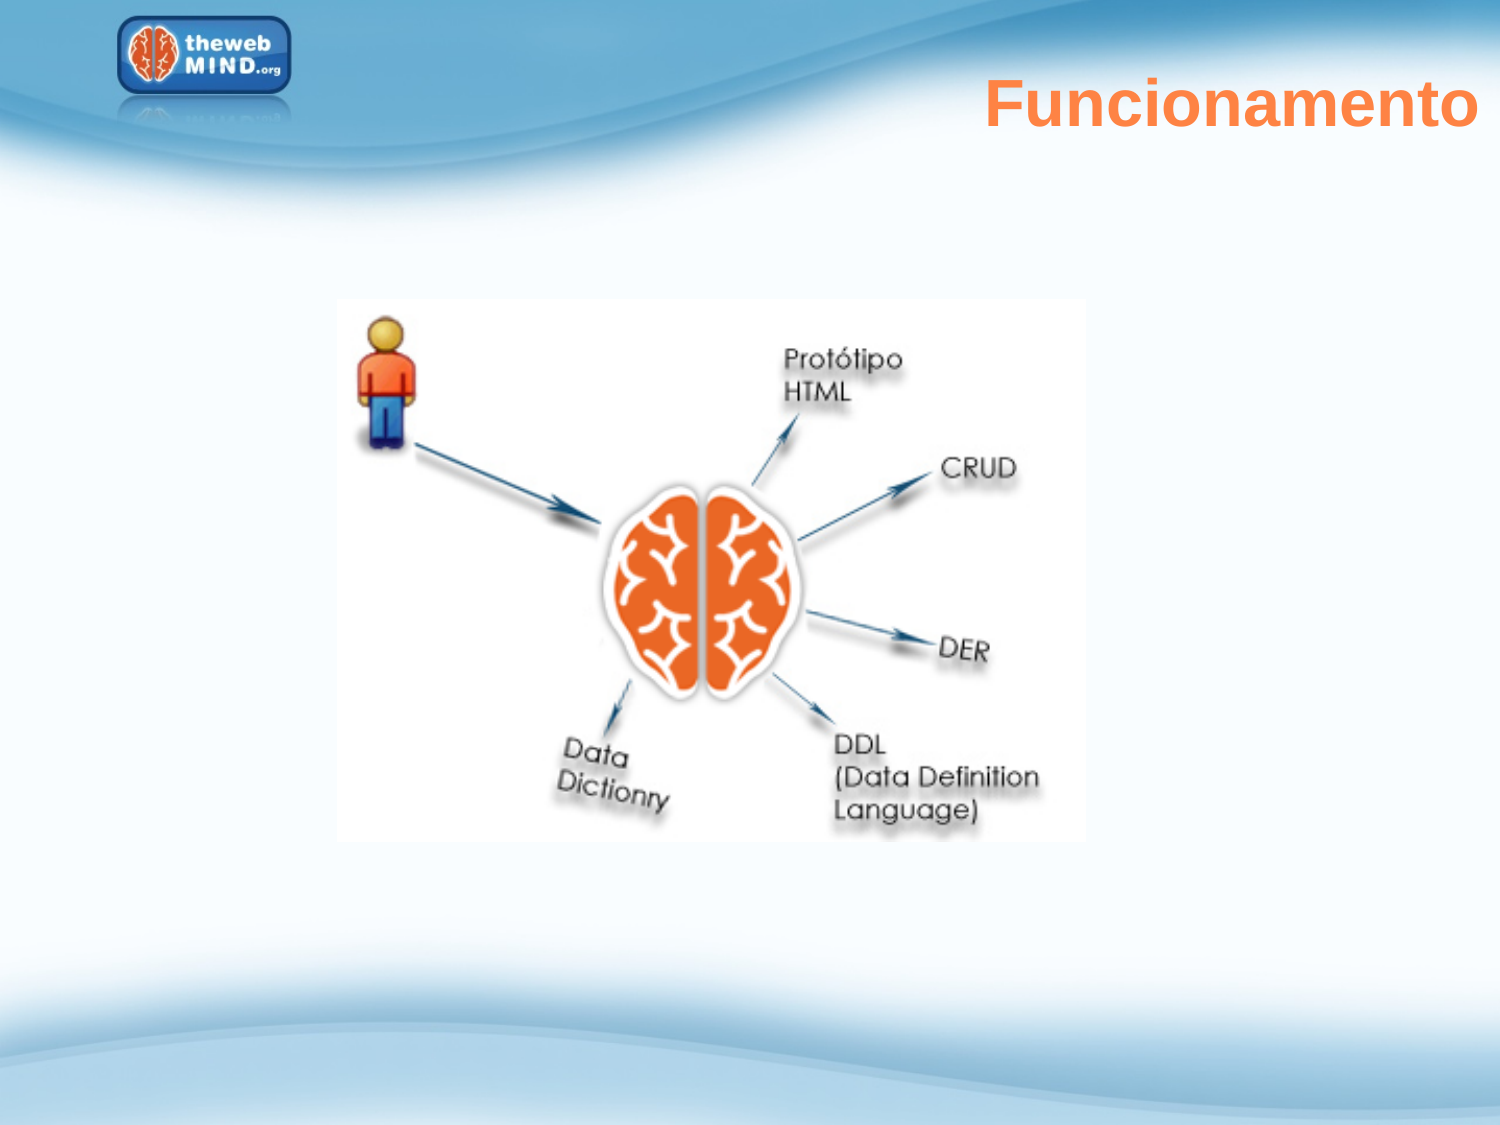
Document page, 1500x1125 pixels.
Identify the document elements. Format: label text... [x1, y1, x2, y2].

picture [0, 0, 1500, 1125]
text_box Funcionamento [969, 51, 1496, 148]
